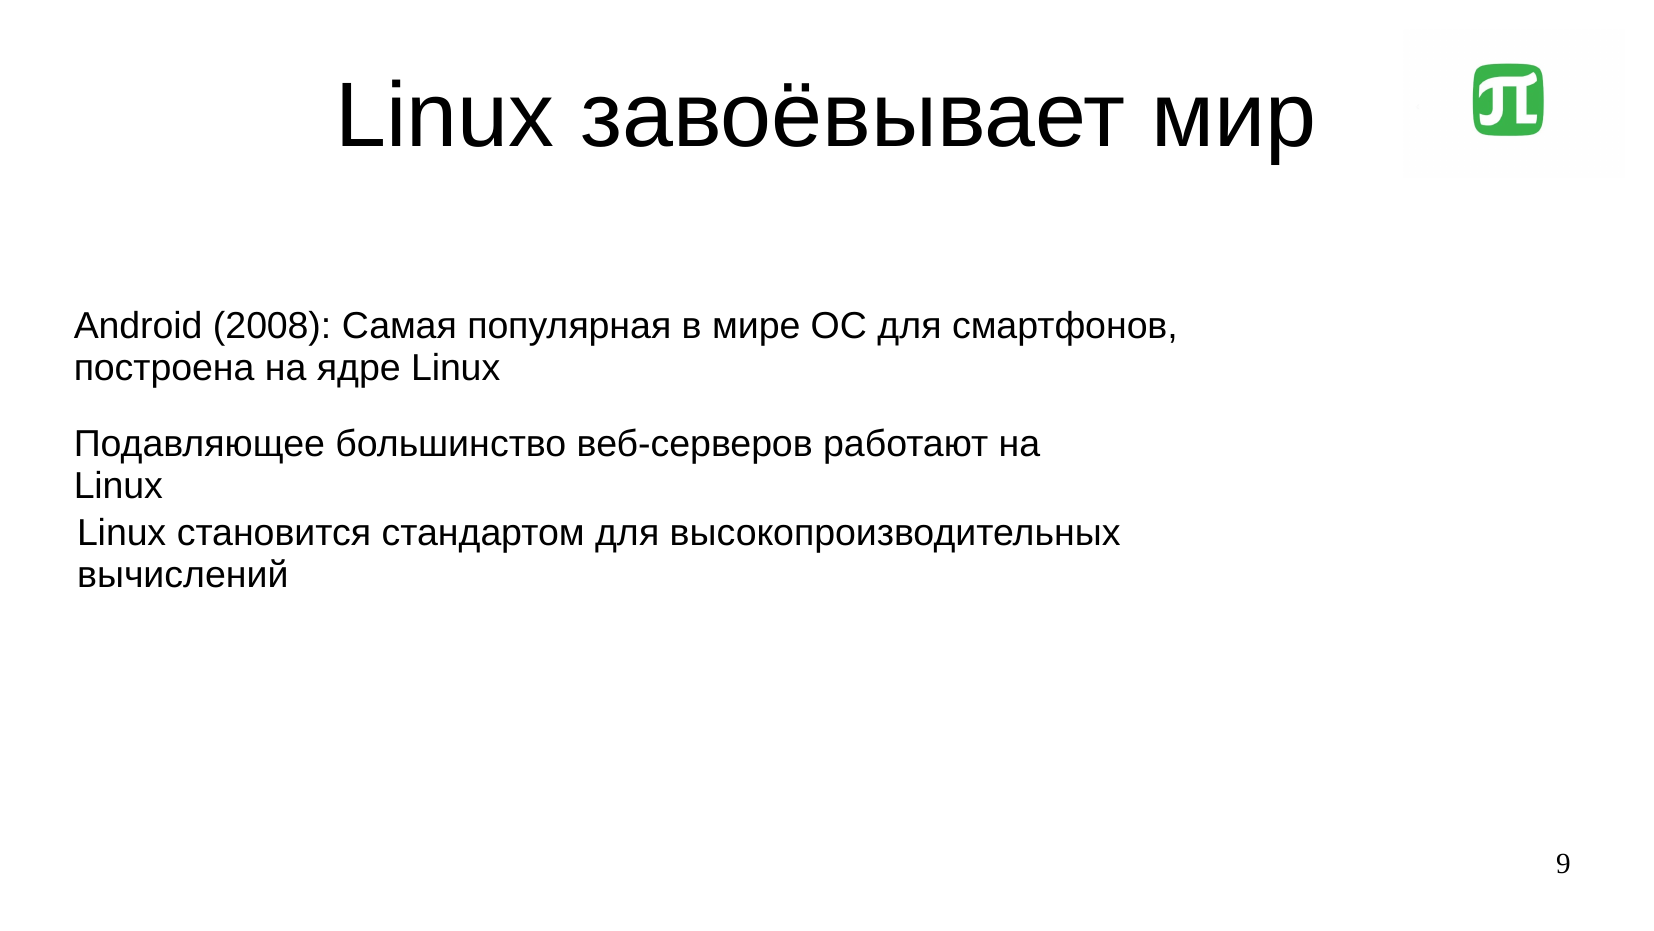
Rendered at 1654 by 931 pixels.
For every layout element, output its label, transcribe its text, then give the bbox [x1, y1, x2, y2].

title Linux завоёвывает мир [82, 37, 1571, 193]
text_box Android (2008): Самая популярная в мире ОС для смартфонов, построена на ядре Linux [59, 297, 1362, 397]
text_box Linux становится стандартом для высокопроизводительных вычислений [62, 504, 1211, 604]
text_box Подавляющее большинство веб-серверов работают на Linux [59, 415, 1155, 515]
picture [1403, 29, 1625, 178]
